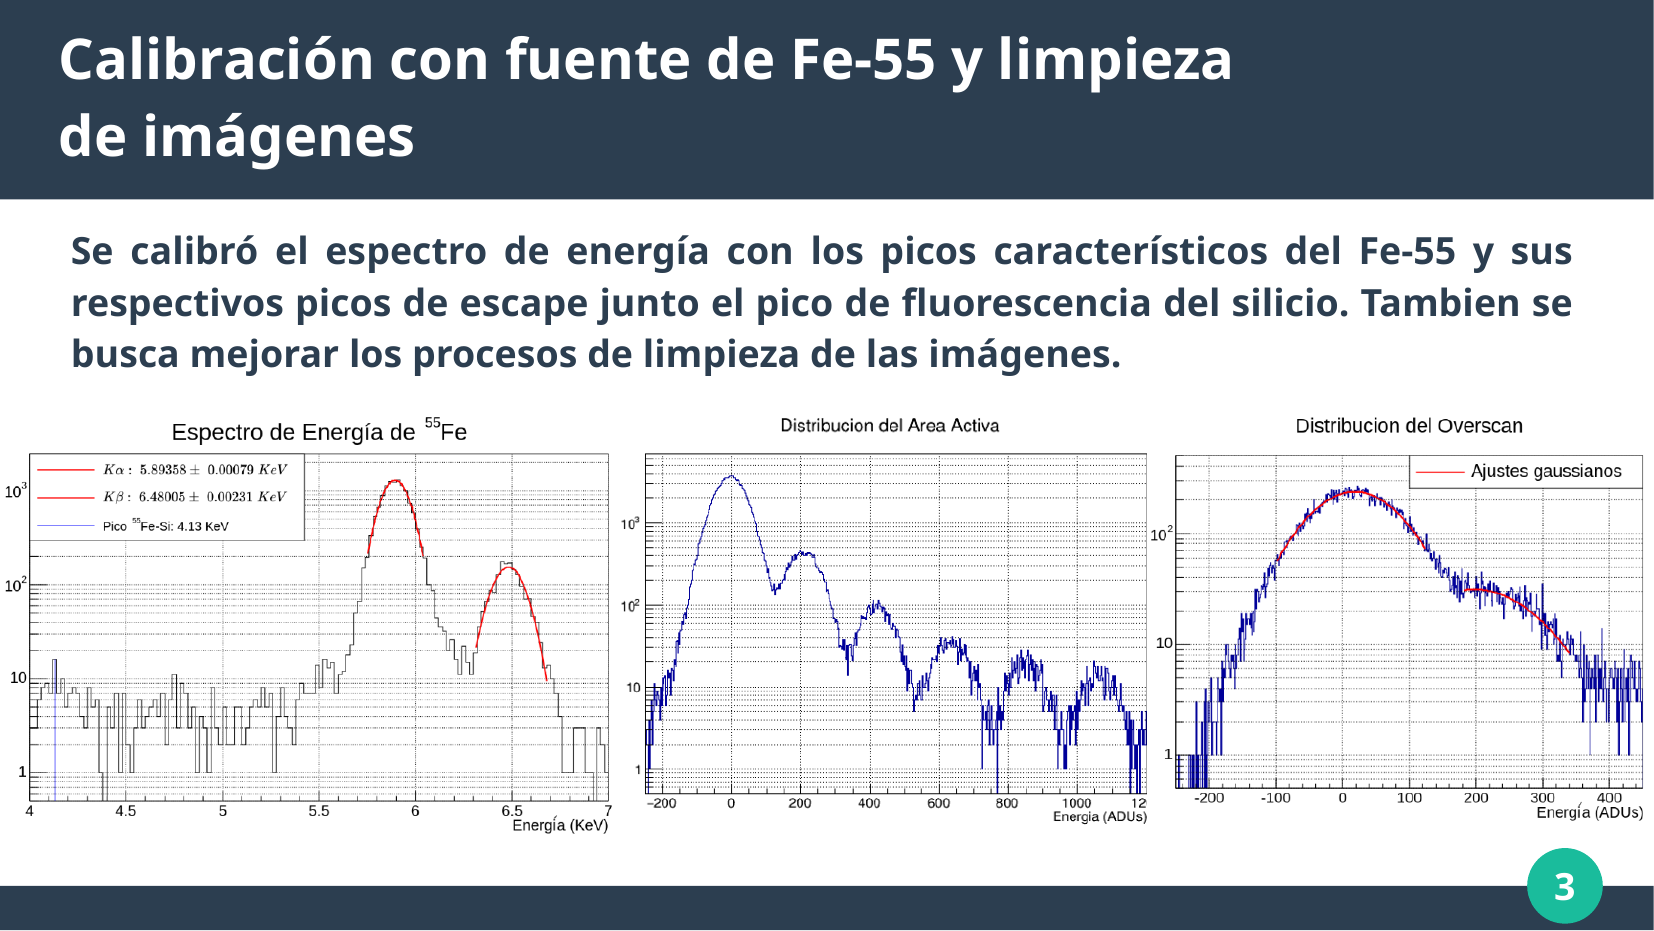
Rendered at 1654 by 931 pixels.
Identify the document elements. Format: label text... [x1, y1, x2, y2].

title Calibración con fuente de Fe-55 y limpieza de imágenes [59, 37, 1276, 155]
list Se calibró el espectro de energía con los picos característicos del Fe-55 y sus respectivos picos de escape junto el pico de fluorescencia del silicio. Tambien se busca mejorar los procesos de limpieza de las imágenes. [0, 225, 1576, 451]
picture [0, 412, 615, 837]
picture [618, 412, 1651, 831]
